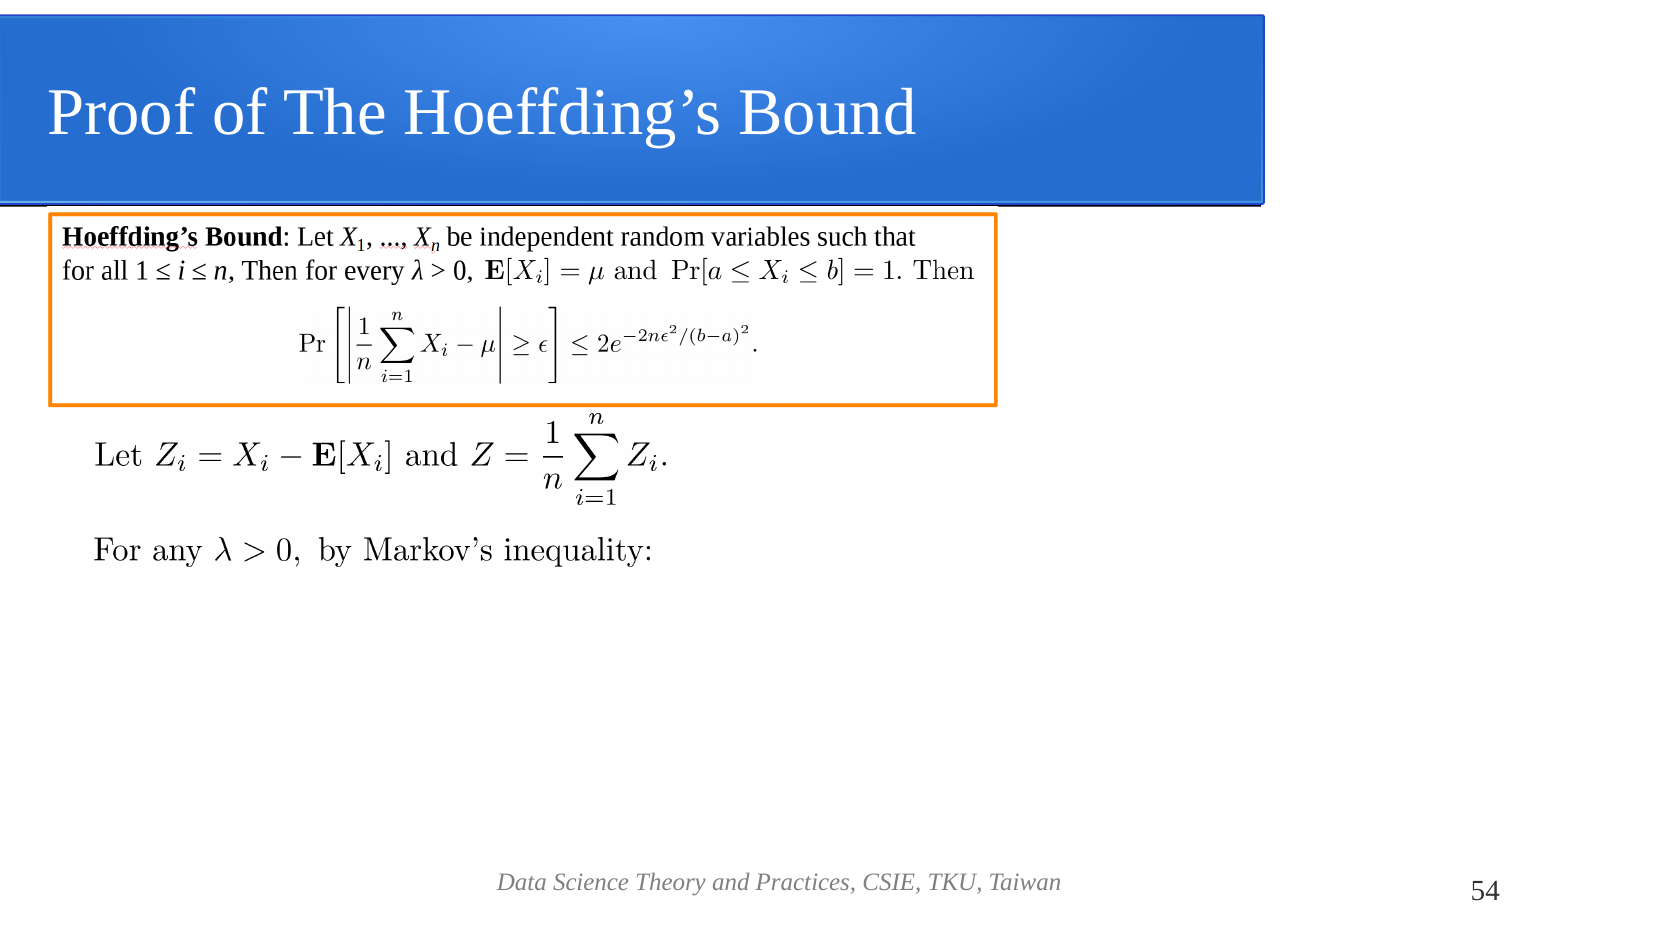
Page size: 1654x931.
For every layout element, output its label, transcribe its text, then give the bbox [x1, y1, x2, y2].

picture [94, 537, 650, 567]
picture [47, 206, 998, 408]
picture [95, 413, 666, 505]
title Proof of The Hoeffding’s Bound [47, 35, 1199, 189]
